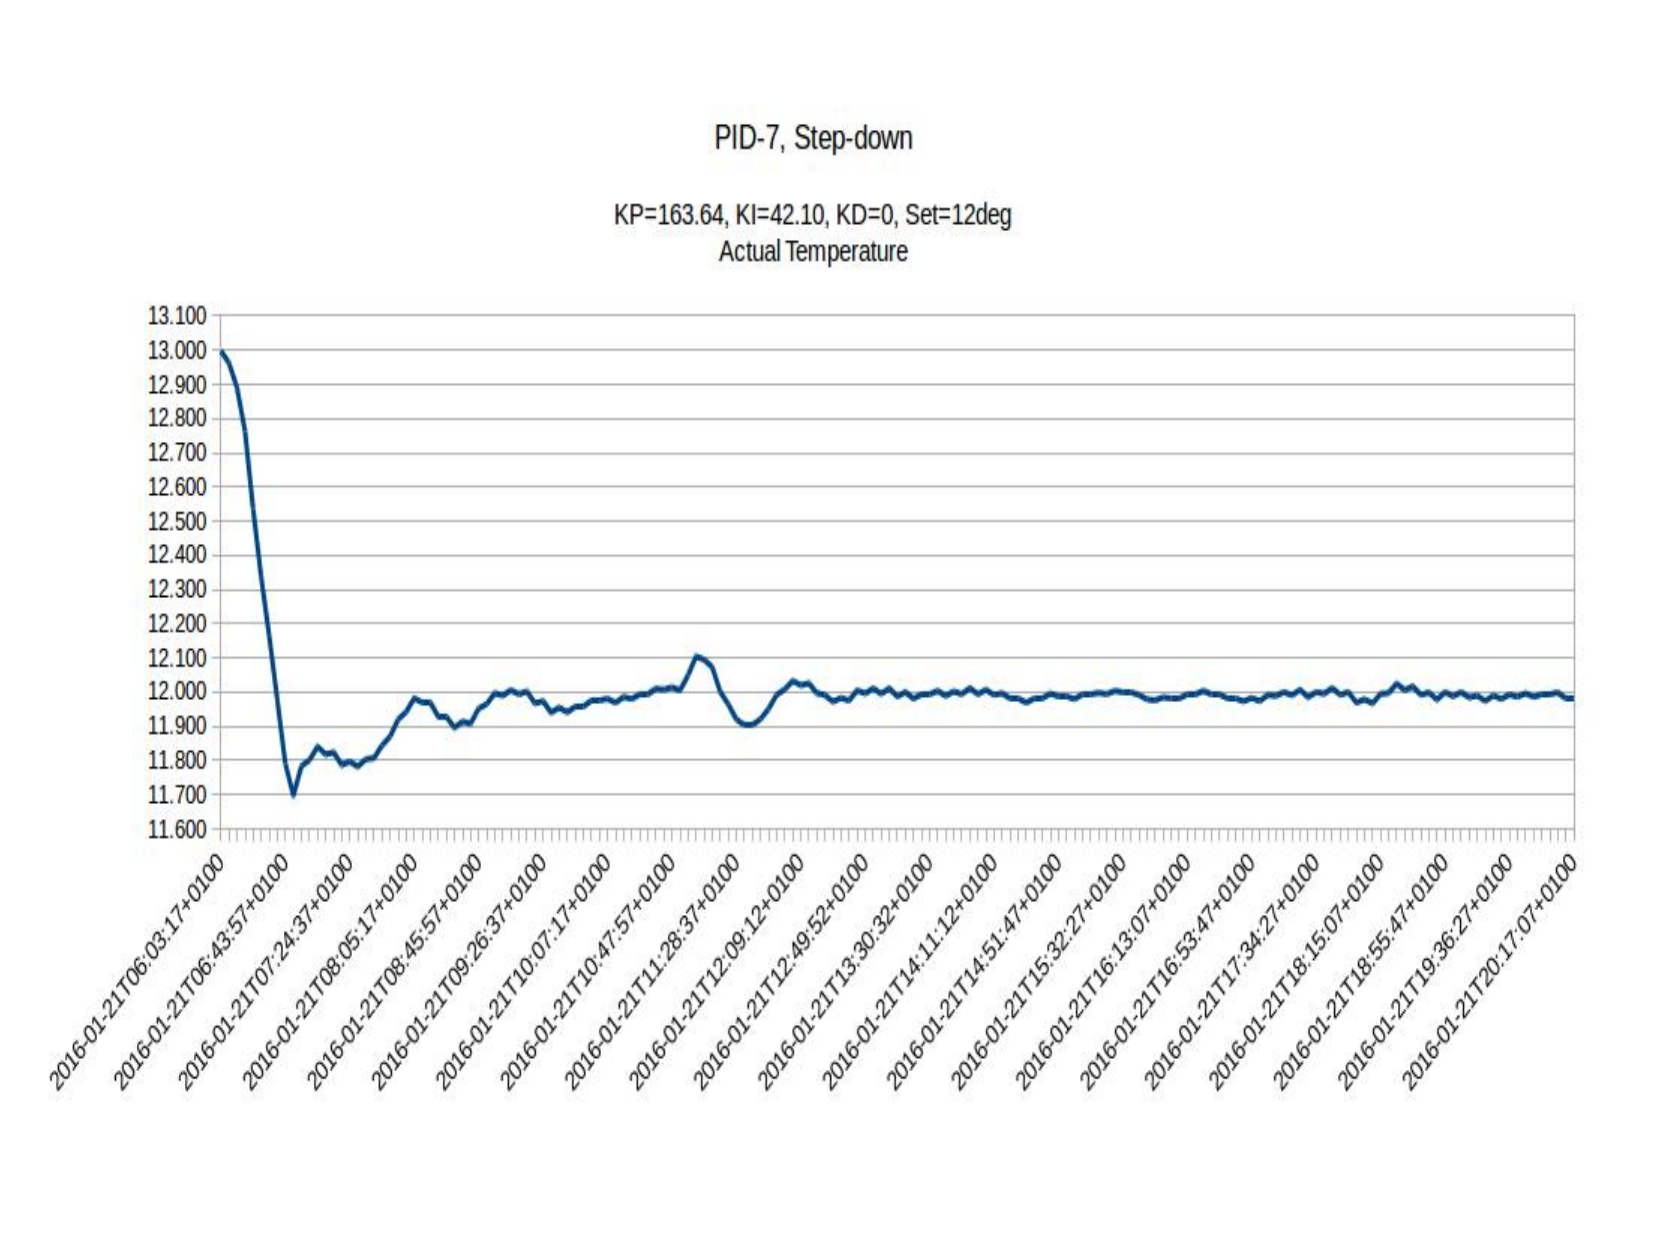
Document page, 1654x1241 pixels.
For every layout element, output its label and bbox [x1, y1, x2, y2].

picture [13, 74, 1613, 1118]
